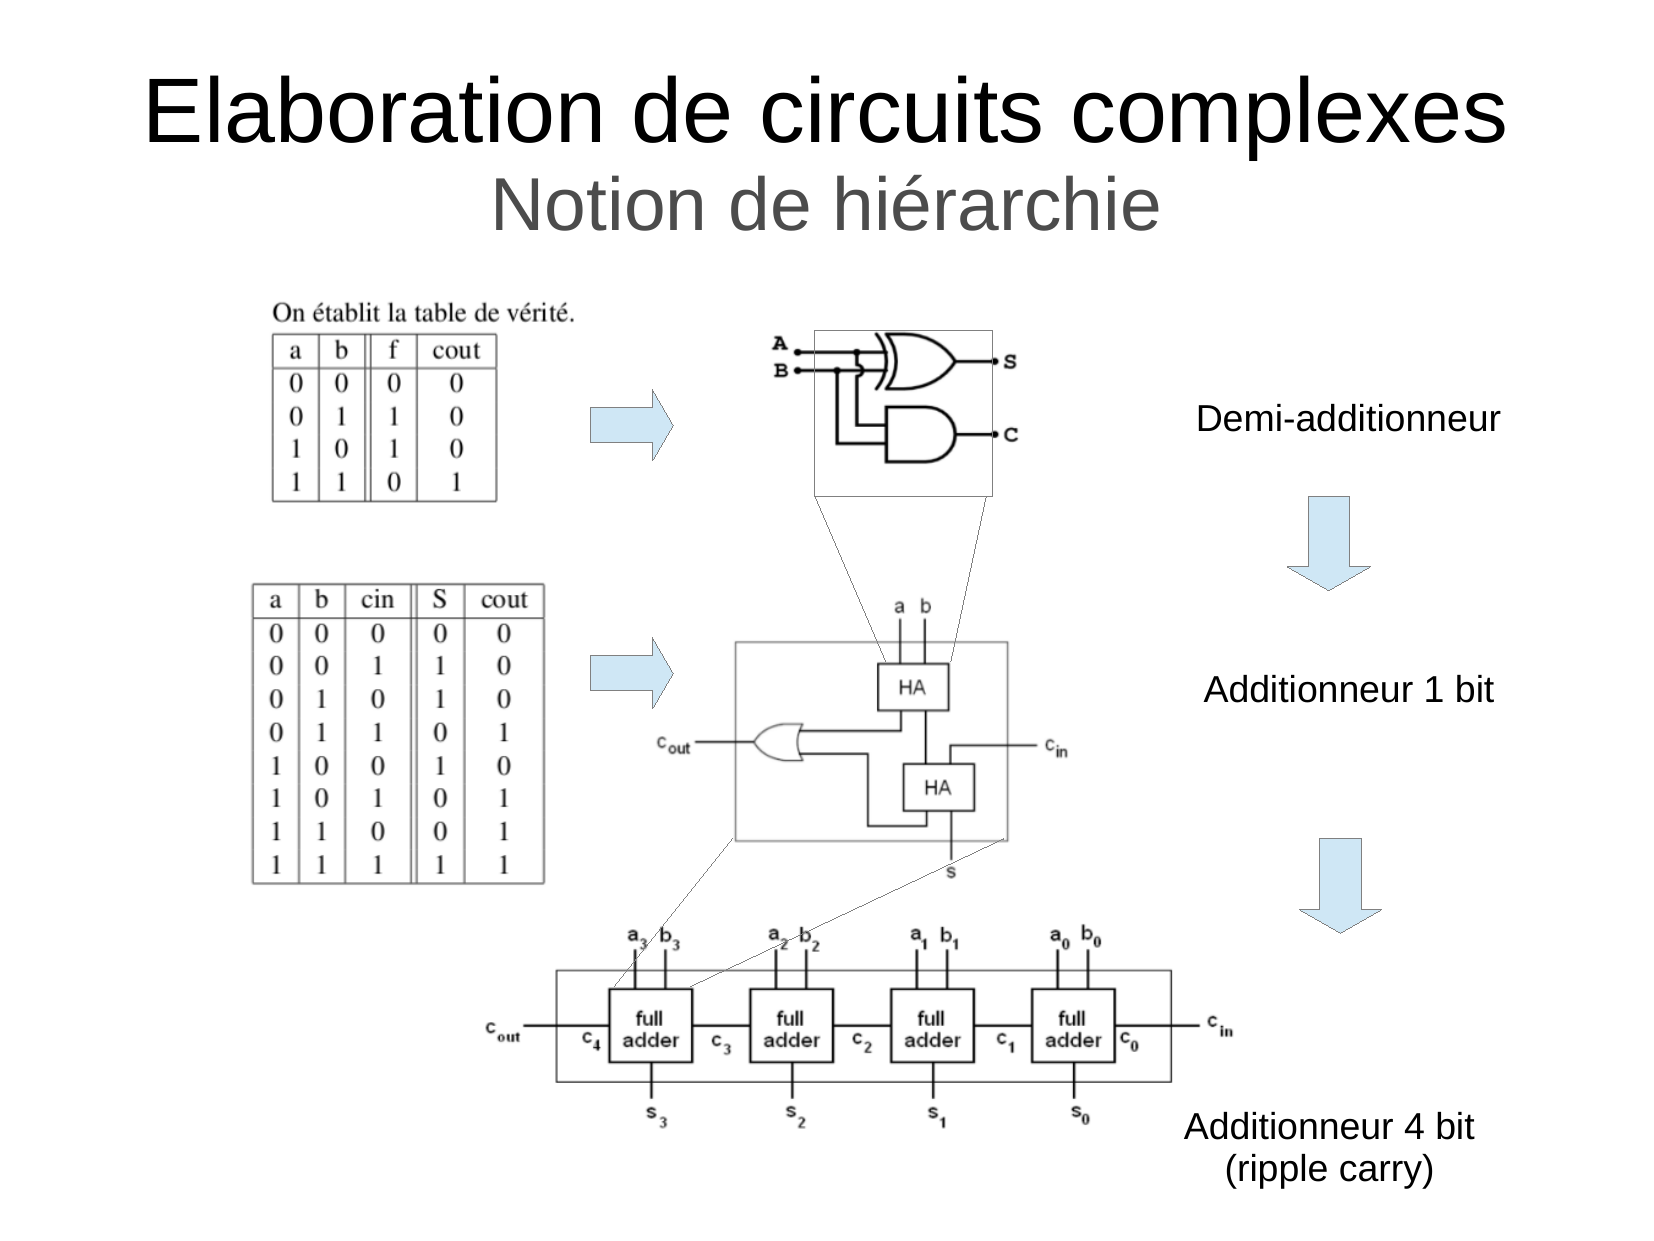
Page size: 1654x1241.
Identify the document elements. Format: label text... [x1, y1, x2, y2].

text_box [590, 637, 674, 709]
text_box Demi-additionneur [1181, 389, 1517, 447]
picture [188, 276, 1477, 1198]
text_box Additionneur 1 bit [1188, 661, 1510, 719]
text_box [590, 389, 674, 461]
text_box Additionneur 4 bit (ripple carry) [1169, 1098, 1490, 1198]
title Elaboration de circuits complexes Notion de hiérarchie [82, 56, 1571, 250]
text_box [1287, 496, 1371, 591]
text_box [1299, 838, 1382, 934]
